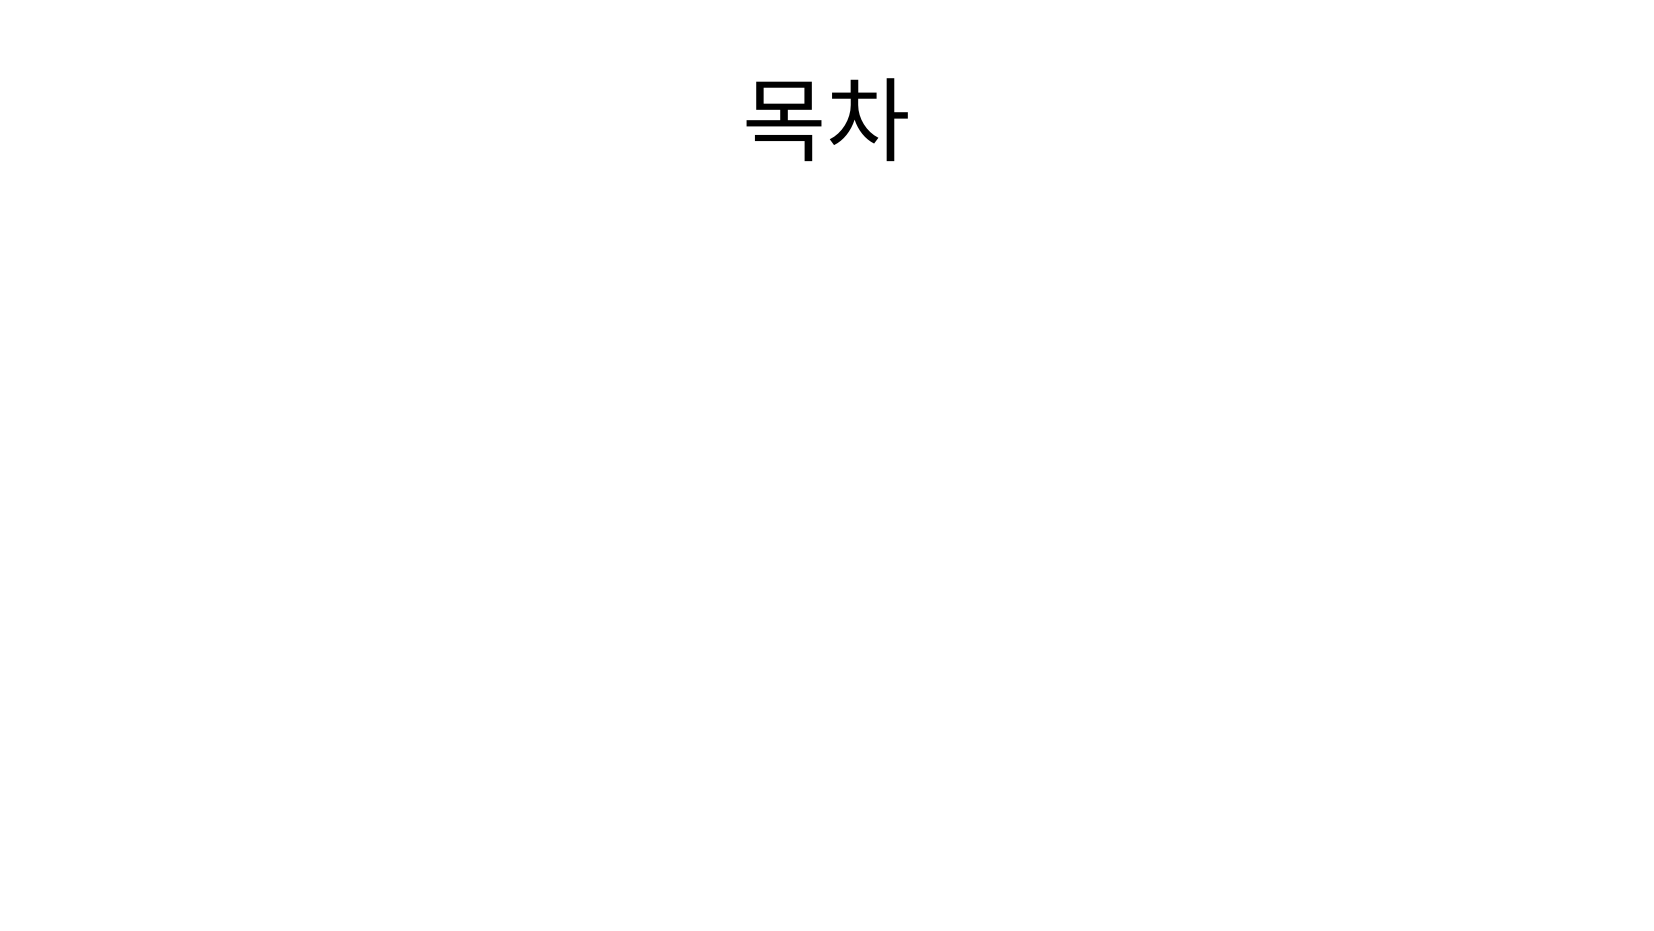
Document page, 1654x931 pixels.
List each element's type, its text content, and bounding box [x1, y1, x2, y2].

title 목차 [82, 37, 1571, 193]
